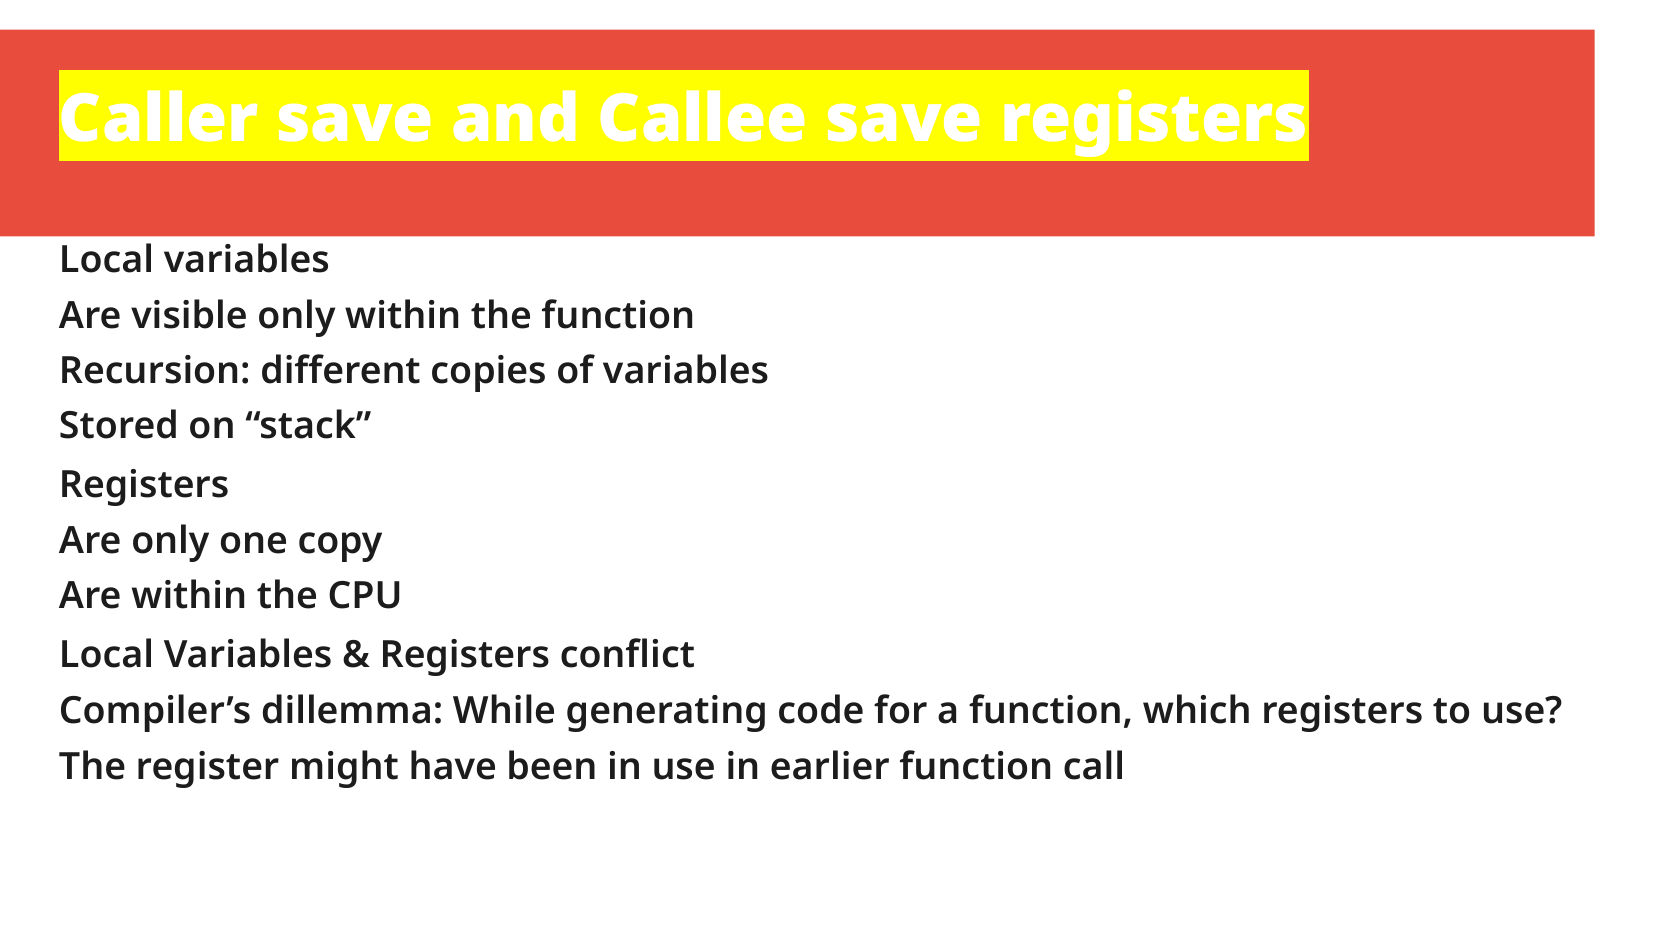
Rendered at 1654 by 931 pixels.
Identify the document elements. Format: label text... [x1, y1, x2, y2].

list Local variables Are visible only within the function Recursion: different copies of variables Stored on “stack” Registers Are only one copy Are within the CPU Local Variables & Registers conflict Compiler’s dillemma: While generating code for a function, which registers to use? The register might have been in use in earlier function call [59, 243, 1565, 820]
title Caller save and Callee save registers [59, 44, 1595, 156]
